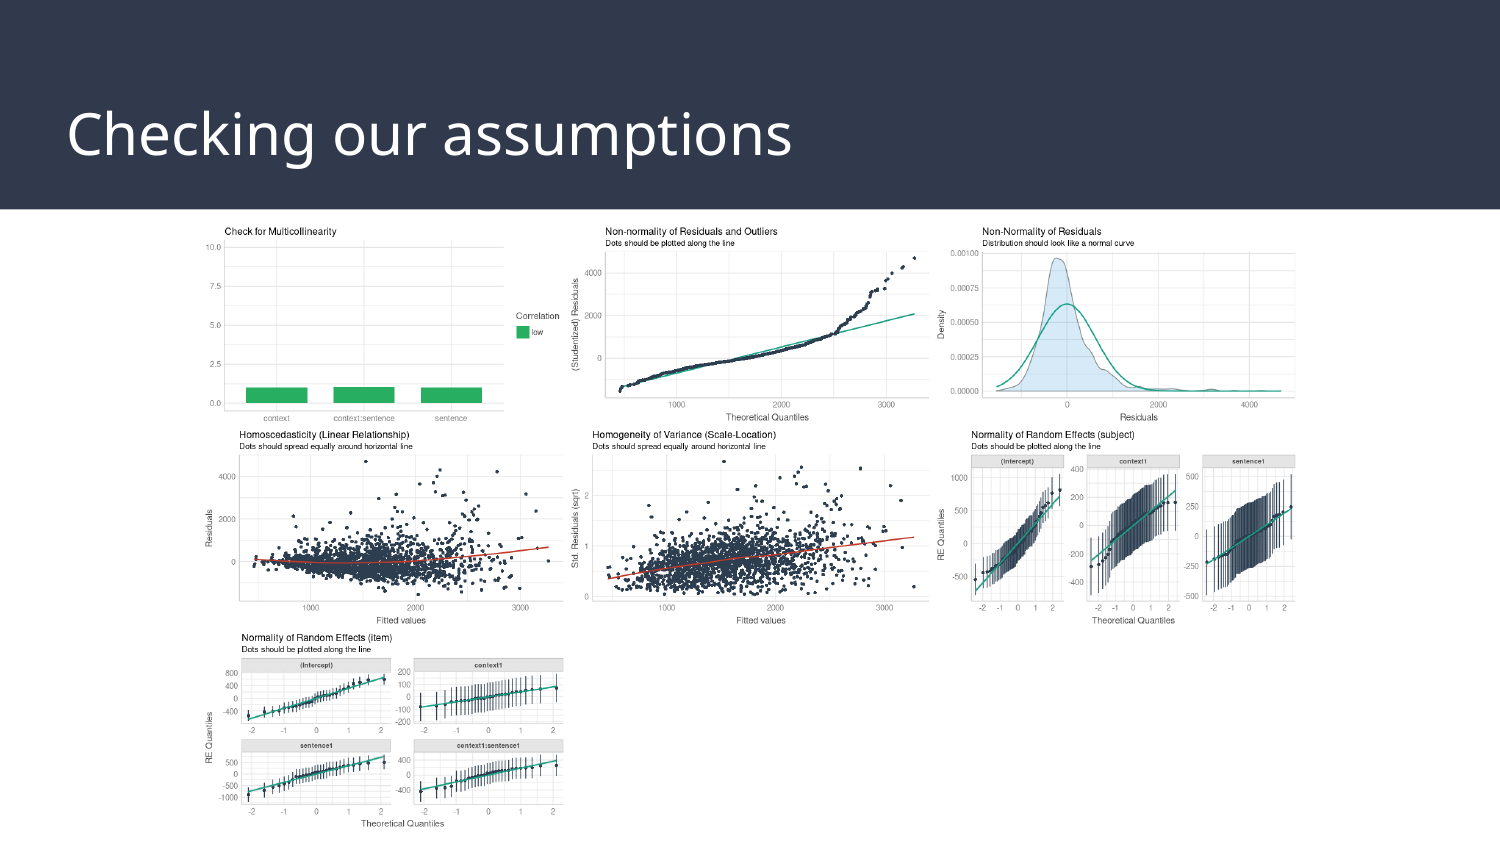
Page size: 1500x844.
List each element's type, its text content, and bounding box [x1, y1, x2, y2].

picture [201, 223, 1299, 834]
title Checking our assumptions [51, 82, 1449, 185]
